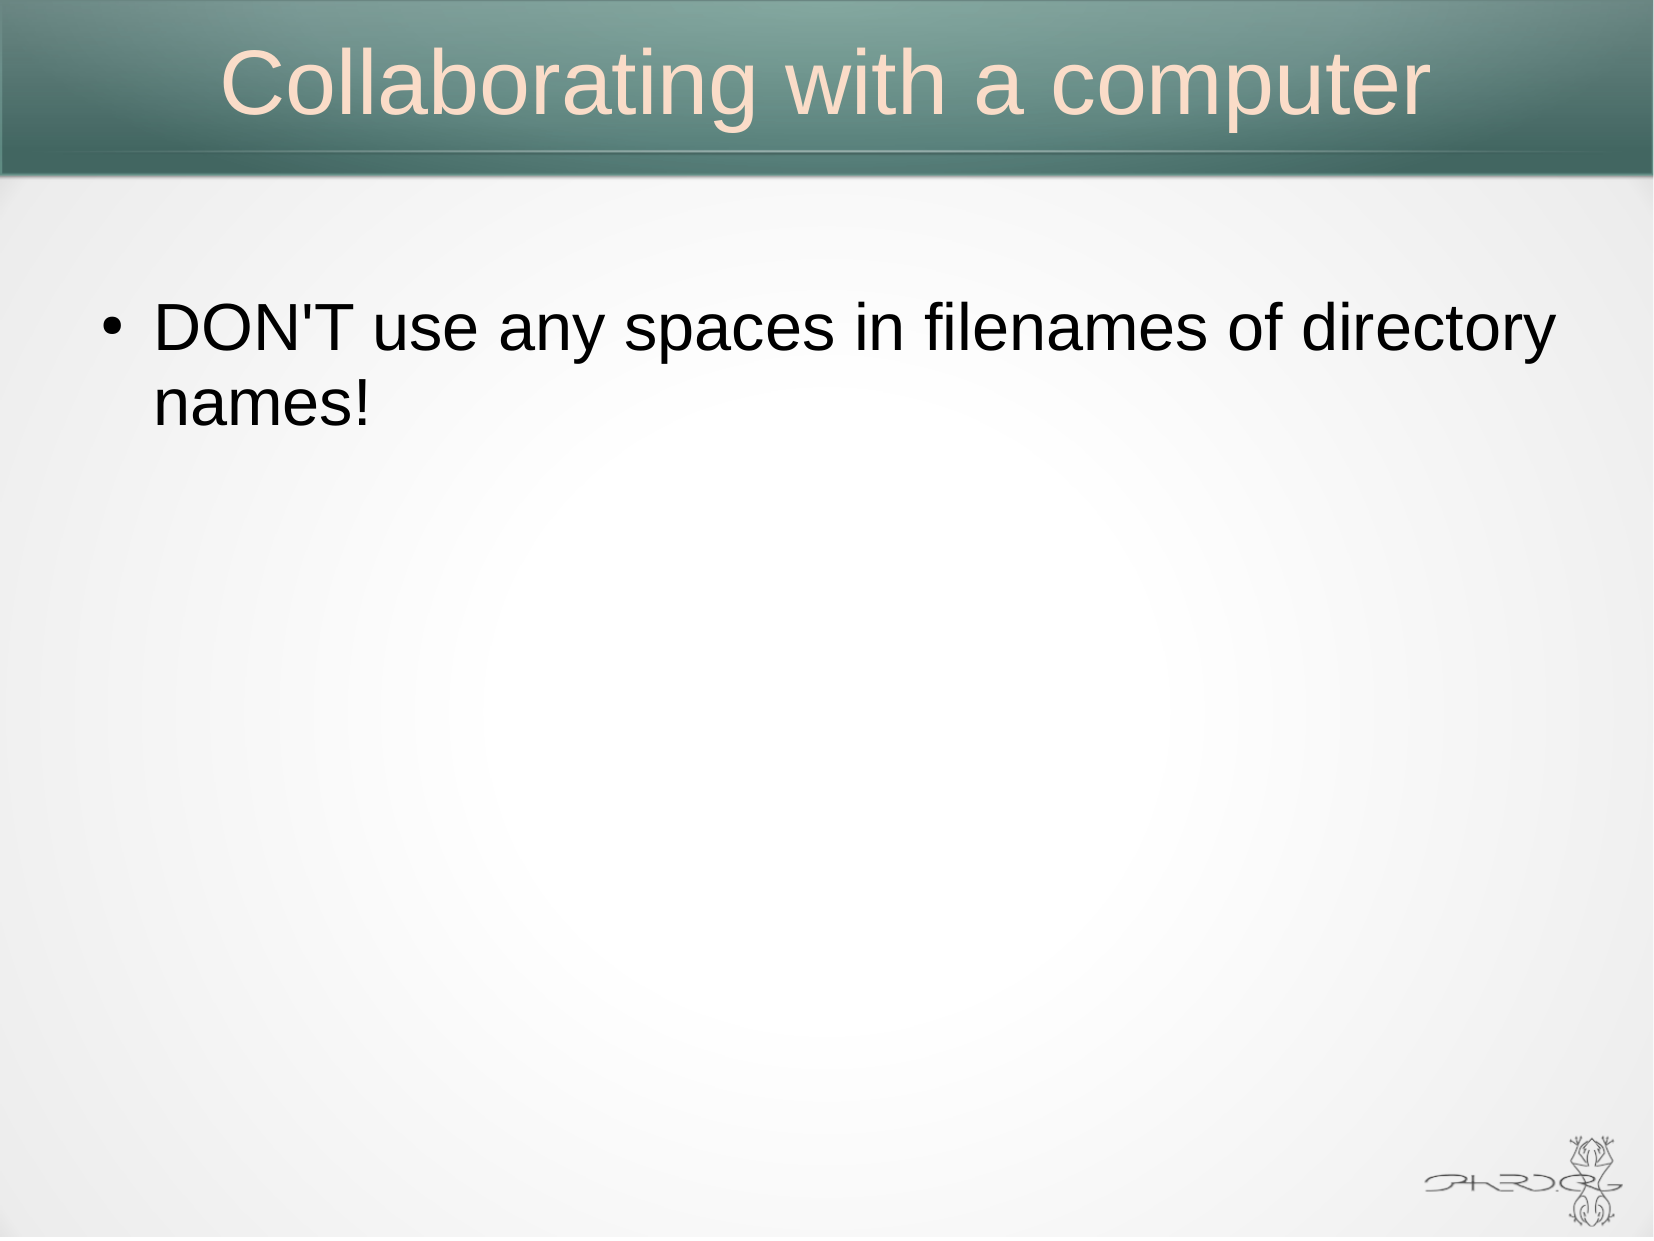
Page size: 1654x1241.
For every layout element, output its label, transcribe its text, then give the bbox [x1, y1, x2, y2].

picture [0, 0, 1654, 1237]
list DON'T use any spaces in filenames of directory names! [82, 290, 1571, 1075]
title Collaborating with a computer [82, 11, 1571, 154]
